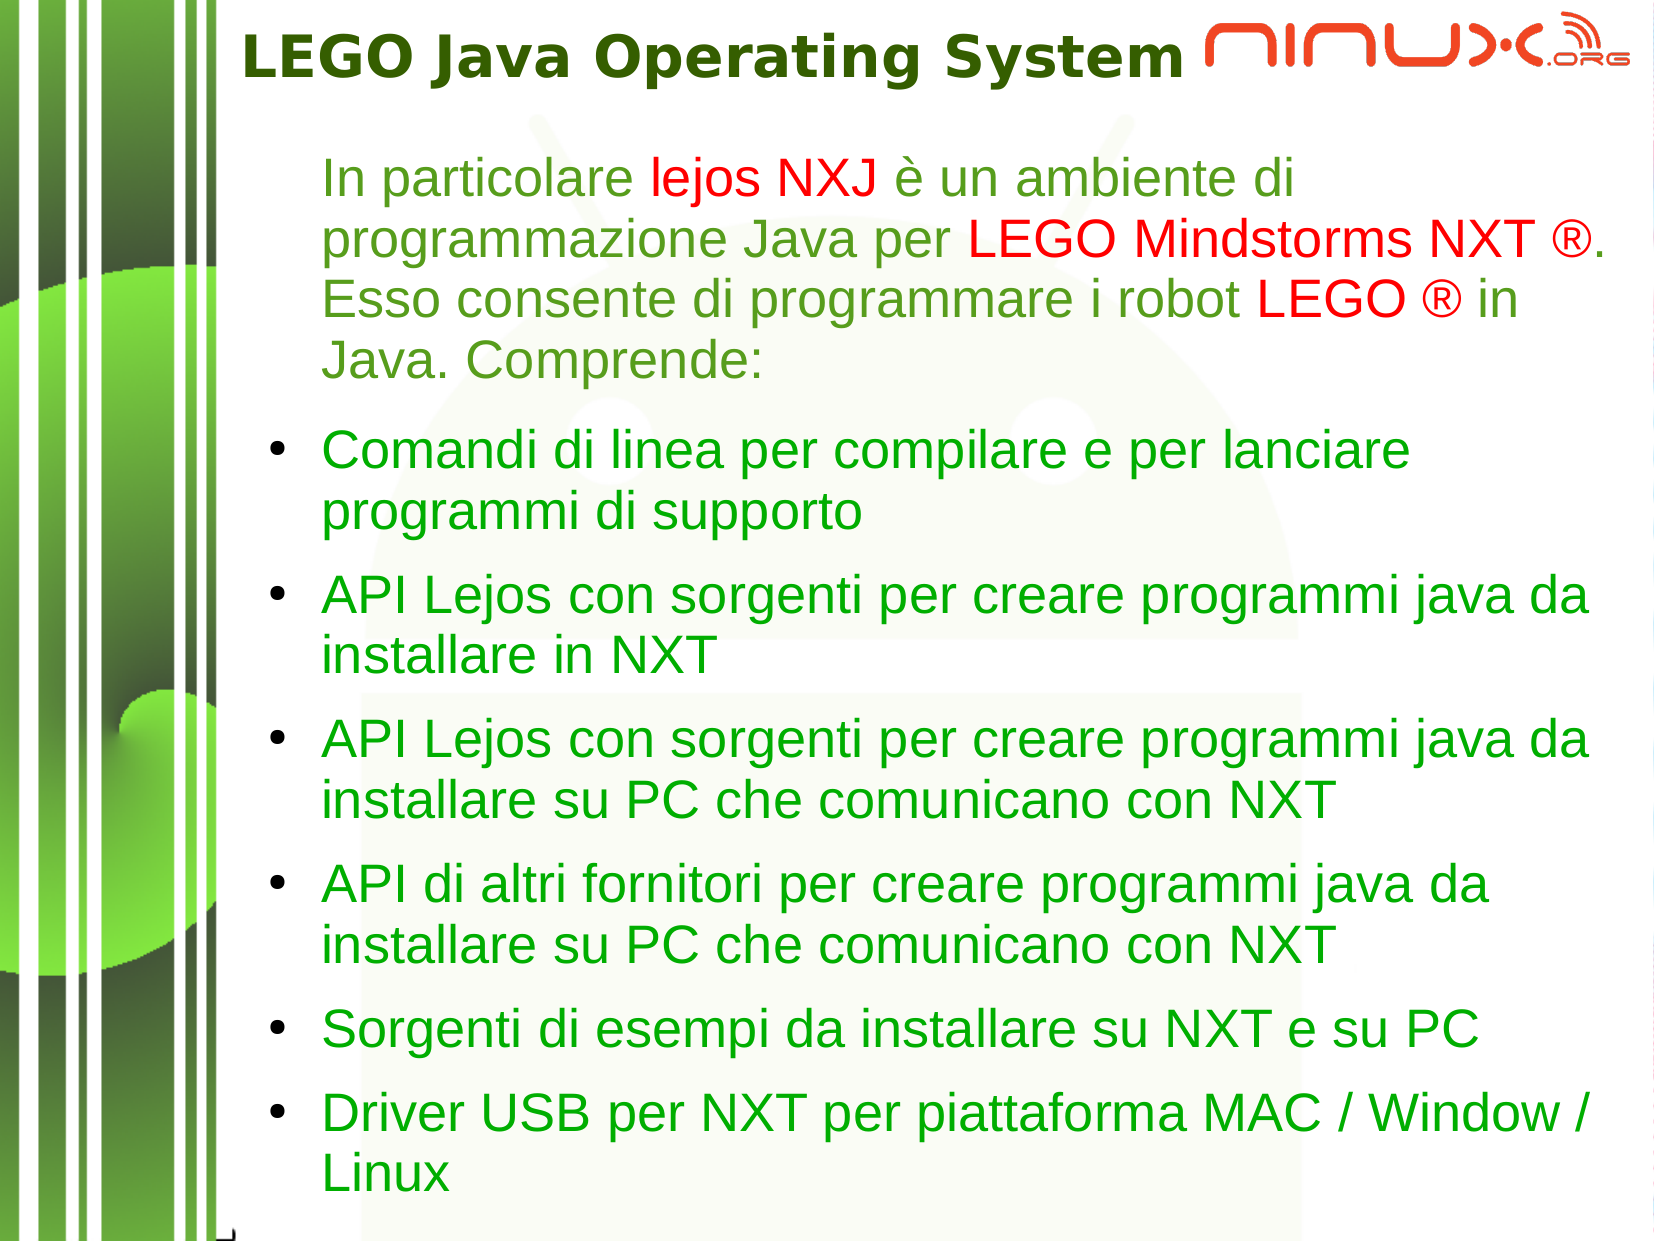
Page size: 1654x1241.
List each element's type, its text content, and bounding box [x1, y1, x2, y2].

picture [0, 0, 1654, 1241]
title LEGO Java Operating System [240, 23, 1187, 95]
list In particolare lejos NXJ è un ambiente di programmazione Java per LEGO Mindstorms NXT ®. Esso consente di programmare i robot LEGO ® in Java. Comprende: Comandi di linea per compilare e per lanciare programmi di supporto API Lejos con sorgenti per creare programmi java da installare in NXT API Lejos con sorgenti per creare programmi java da installare su PC che comunicano con NXT API di altri fornitori per creare programmi java da installare su PC che comunicano con NXT Sorgenti di esempi da installare su NXT e su PC Driver USB per NXT per piattaforma MAC / Window / Linux [250, 147, 1647, 1204]
